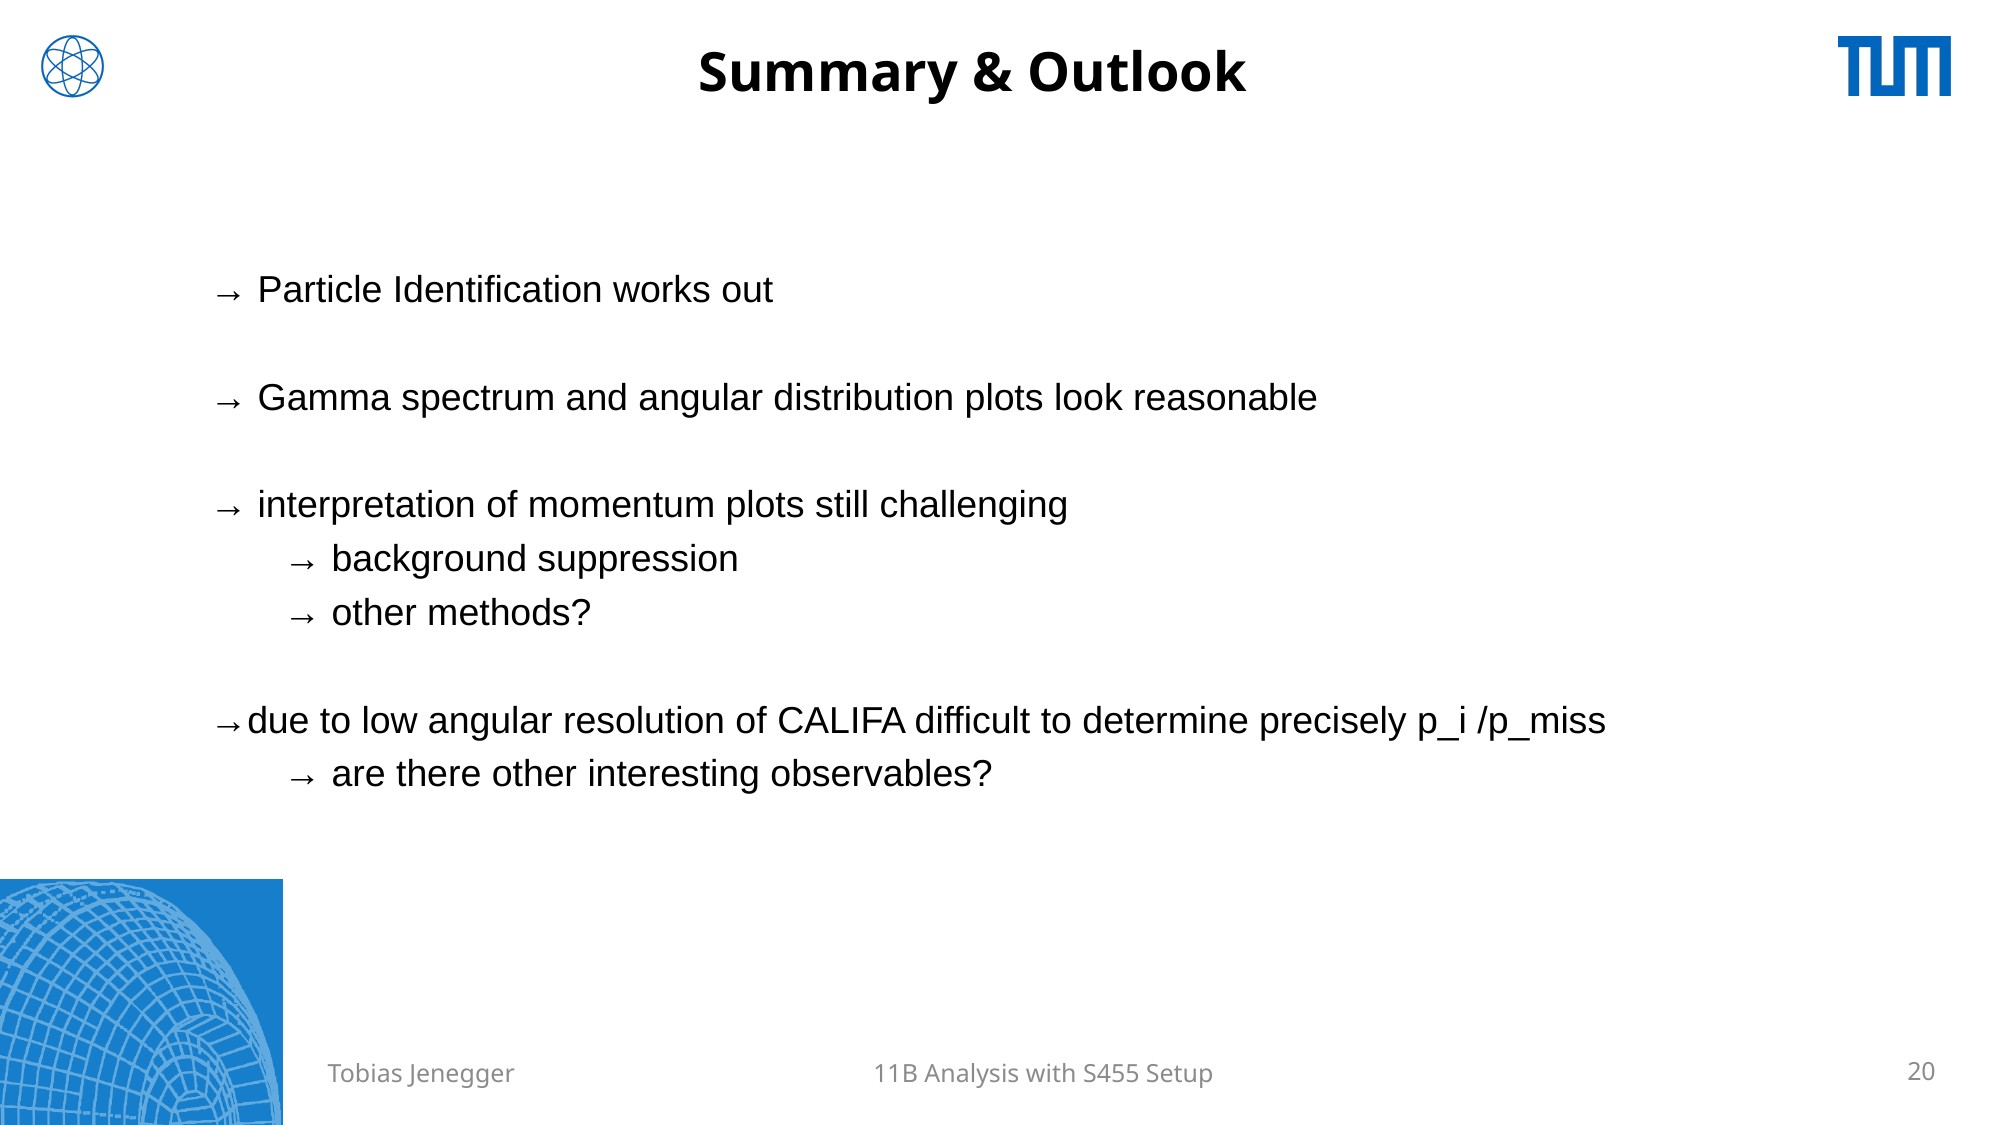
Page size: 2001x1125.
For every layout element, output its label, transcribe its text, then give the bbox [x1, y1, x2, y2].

picture [1838, 36, 1951, 96]
text_box <number> [1500, 1042, 1951, 1103]
text_box Tobias Jenegger [312, 1042, 588, 1103]
title Summary & Outlook [137, 32, 1809, 109]
picture [0, 879, 283, 1125]
text_box → Particle Identification works out → Gamma spectrum and angular distribution plots look reasonable → interpretation of momentum plots still challenging → background suppression → other methods? →due to low angular resolution of CALIFA difficult to determine precisely p_i /p_miss → are there other interesting observables? [195, 261, 1846, 893]
text_box 11B Analysis with S455 Setup [662, 1042, 1426, 1103]
picture [36, 30, 108, 101]
